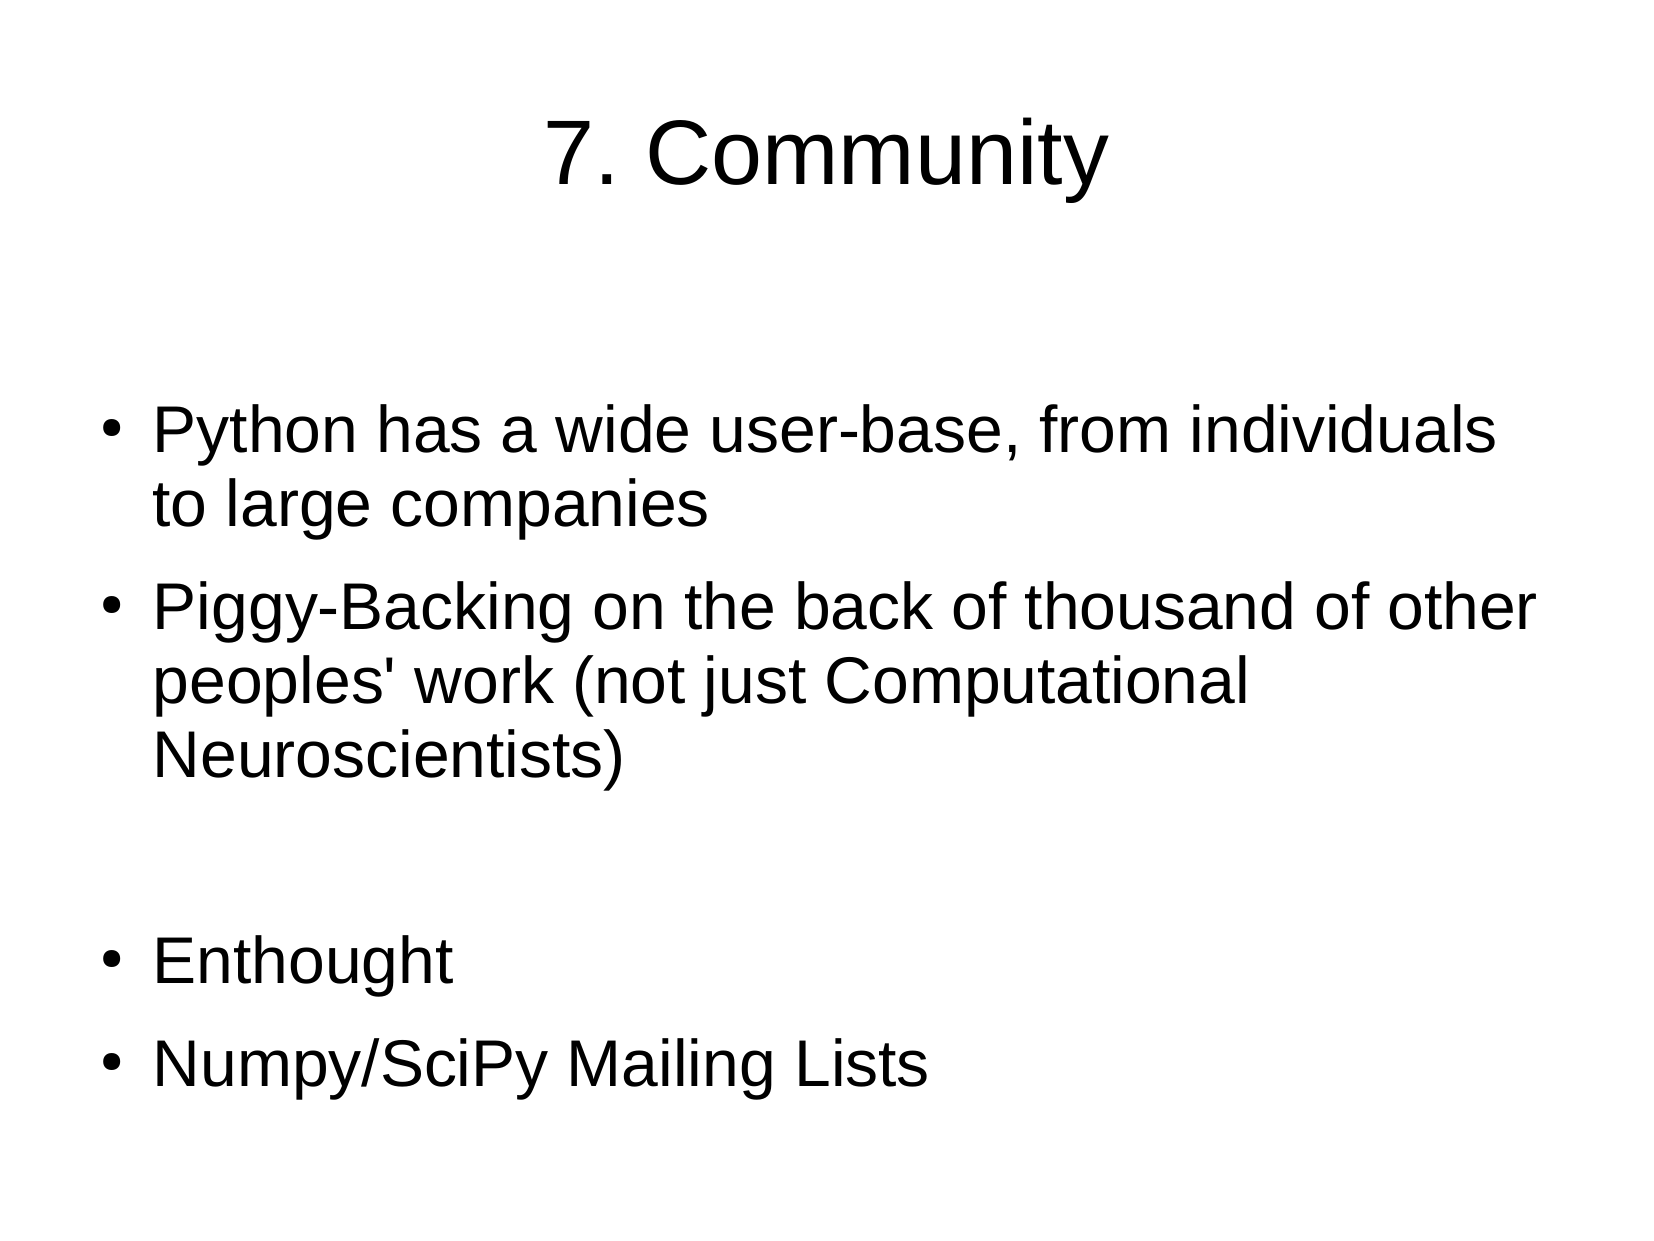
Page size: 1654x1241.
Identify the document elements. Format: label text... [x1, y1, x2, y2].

list Python has a wide user-base, from individuals to large companies Piggy-Backing on the back of thousand of other peoples' work (not just Computational Neuroscientists) Enthought Numpy/SciPy Mailing Lists [82, 290, 1571, 1109]
title 7. Community [82, 56, 1571, 250]
